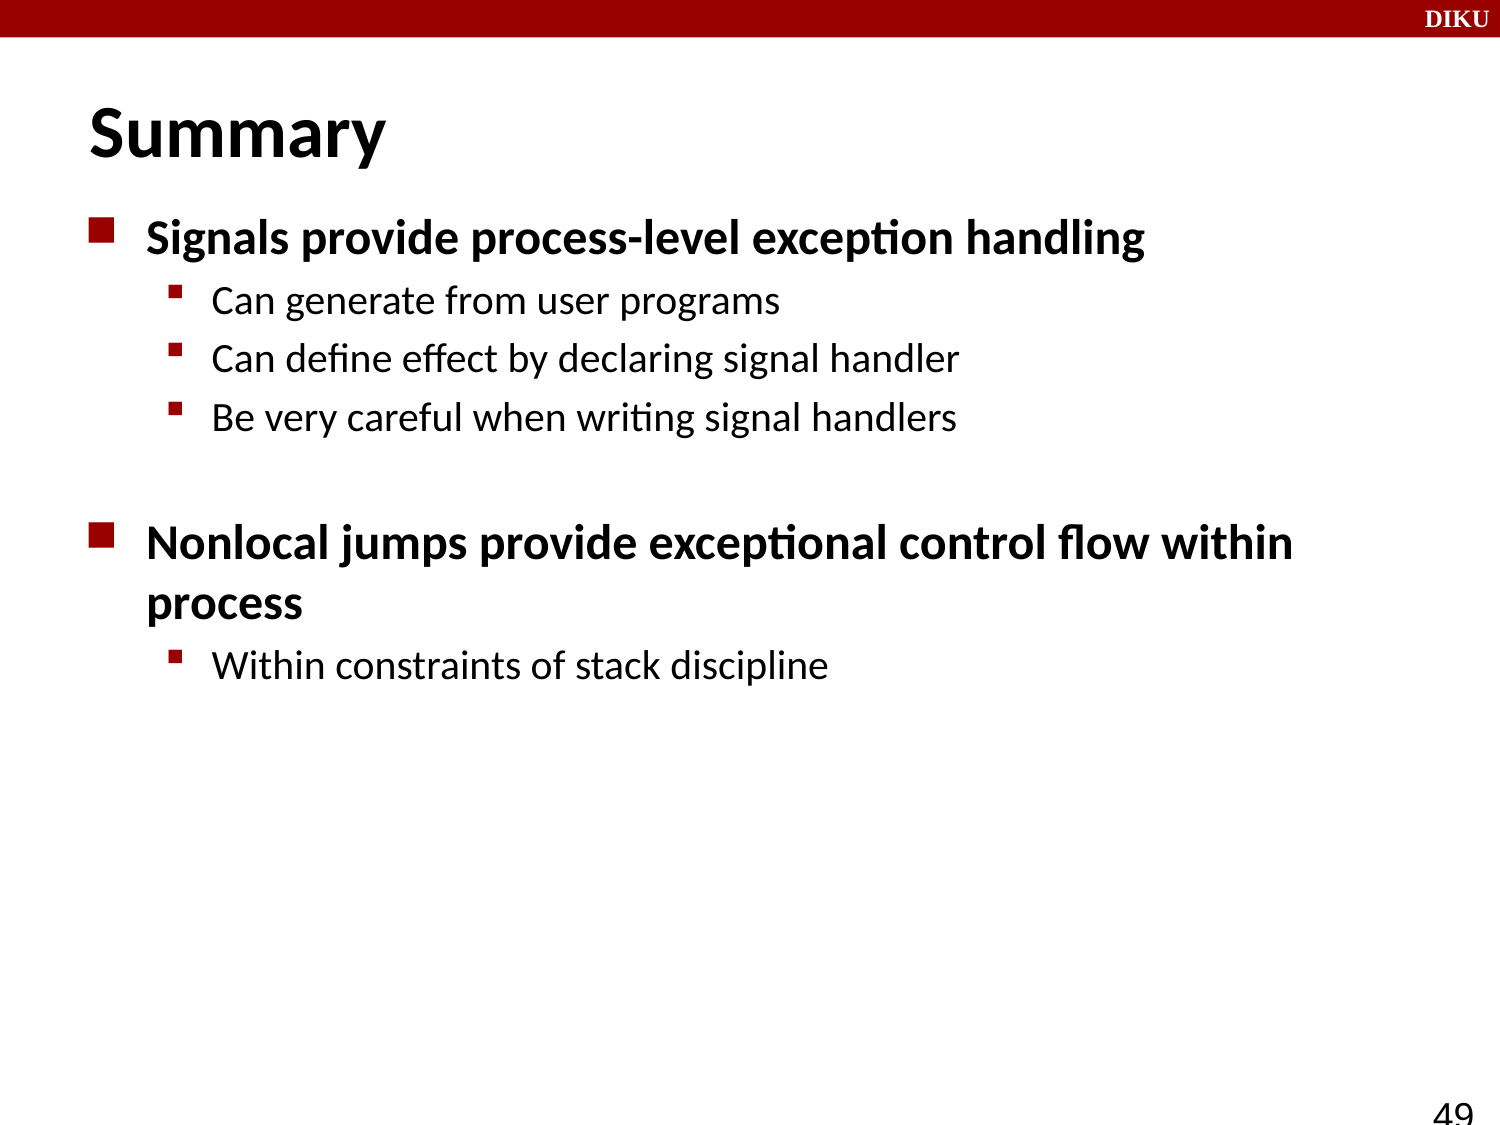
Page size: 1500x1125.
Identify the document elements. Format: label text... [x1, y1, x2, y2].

text_box Signals provide process-level exception handling Can generate from user programs Can define effect by declaring signal handler Be very careful when writing signal handlers Nonlocal jumps provide exceptional control flow within process Within constraints of stack discipline [74, 196, 1371, 1013]
text_box Summary [74, 80, 438, 175]
